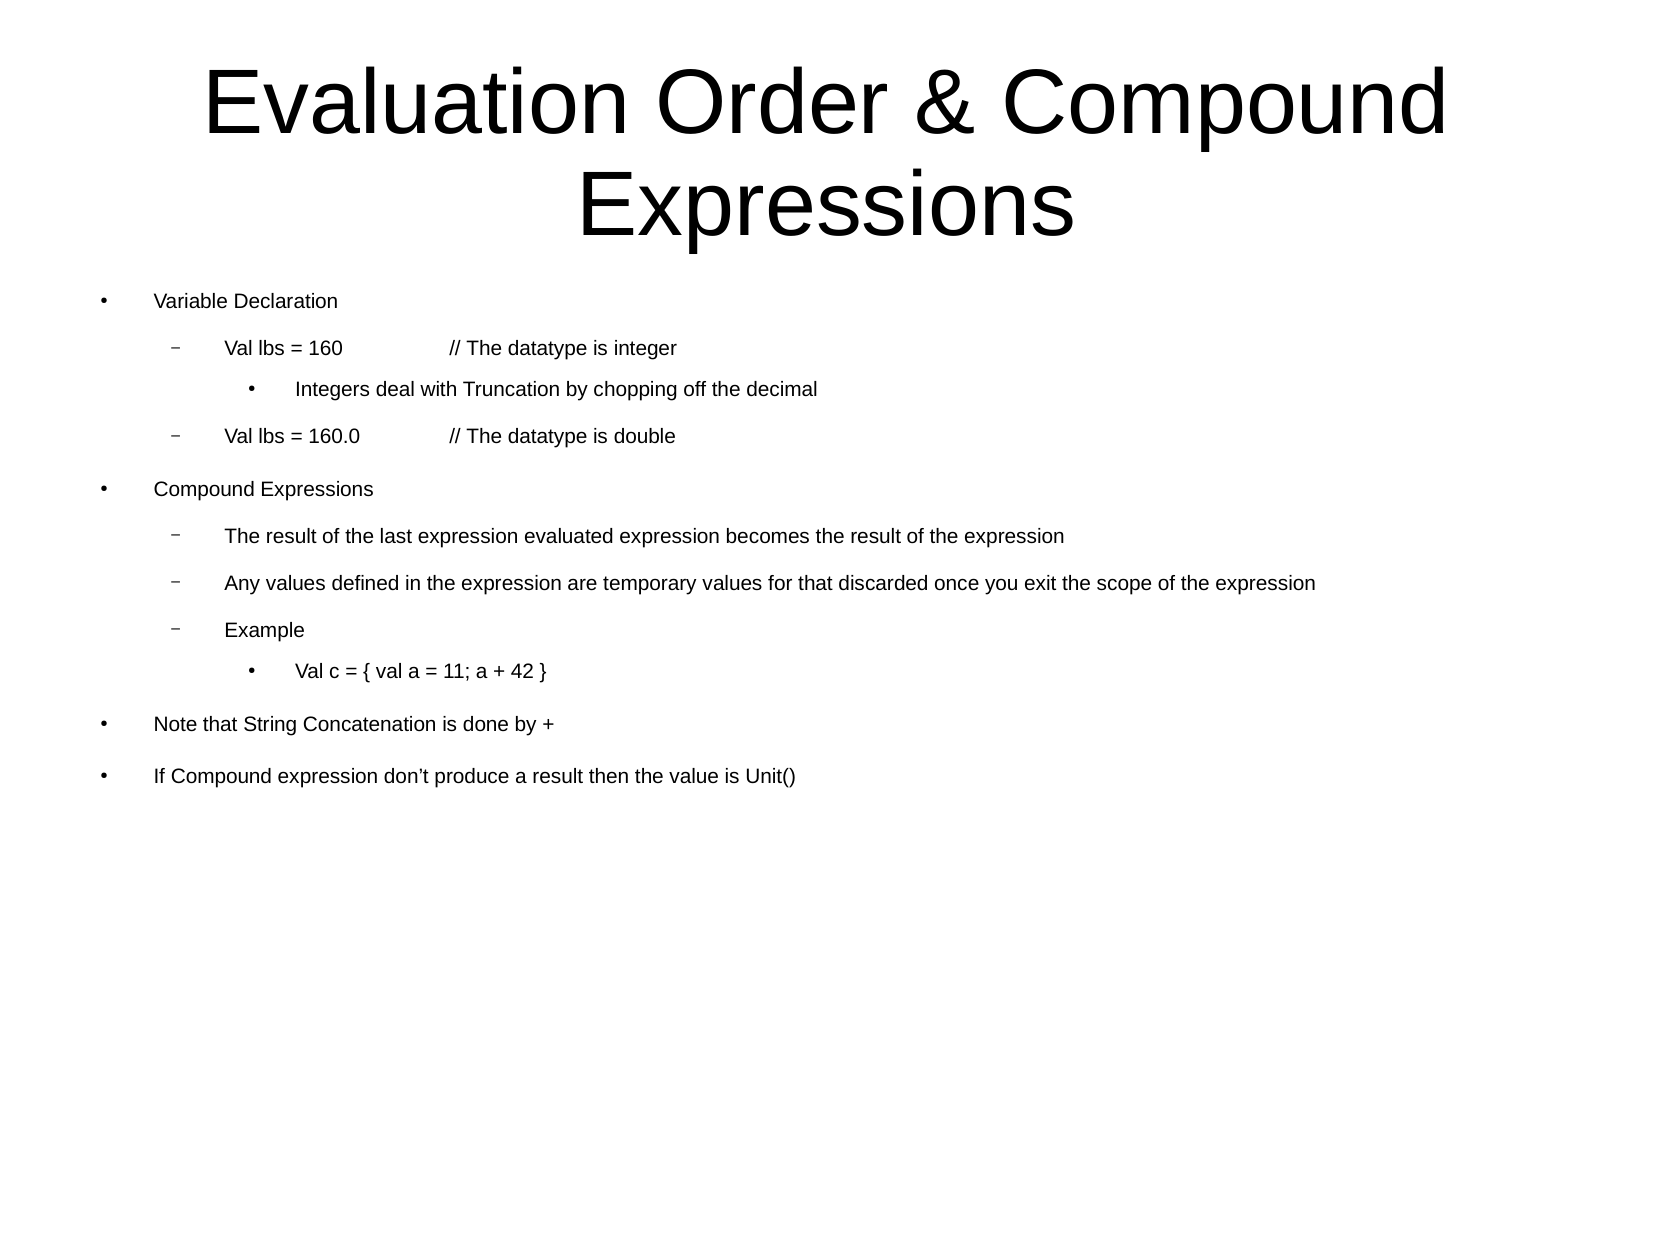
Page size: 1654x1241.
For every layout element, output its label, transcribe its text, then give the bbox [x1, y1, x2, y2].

title Evaluation Order & Compound Expressions [82, 49, 1571, 257]
list Variable Declaration Val lbs = 160 // The datatype is integer Integers deal with Truncation by chopping off the decimal Val lbs = 160.0 // The datatype is double Compound Expressions The result of the last expression evaluated expression becomes the result of the expression Any values defined in the expression are temporary values for that discarded once you exit the scope of the expression Example Val c = { val a = 11; a + 42 } Note that String Concatenation is done by + If Compound expression don’t produce a result then the value is Unit() [82, 290, 1571, 1010]
